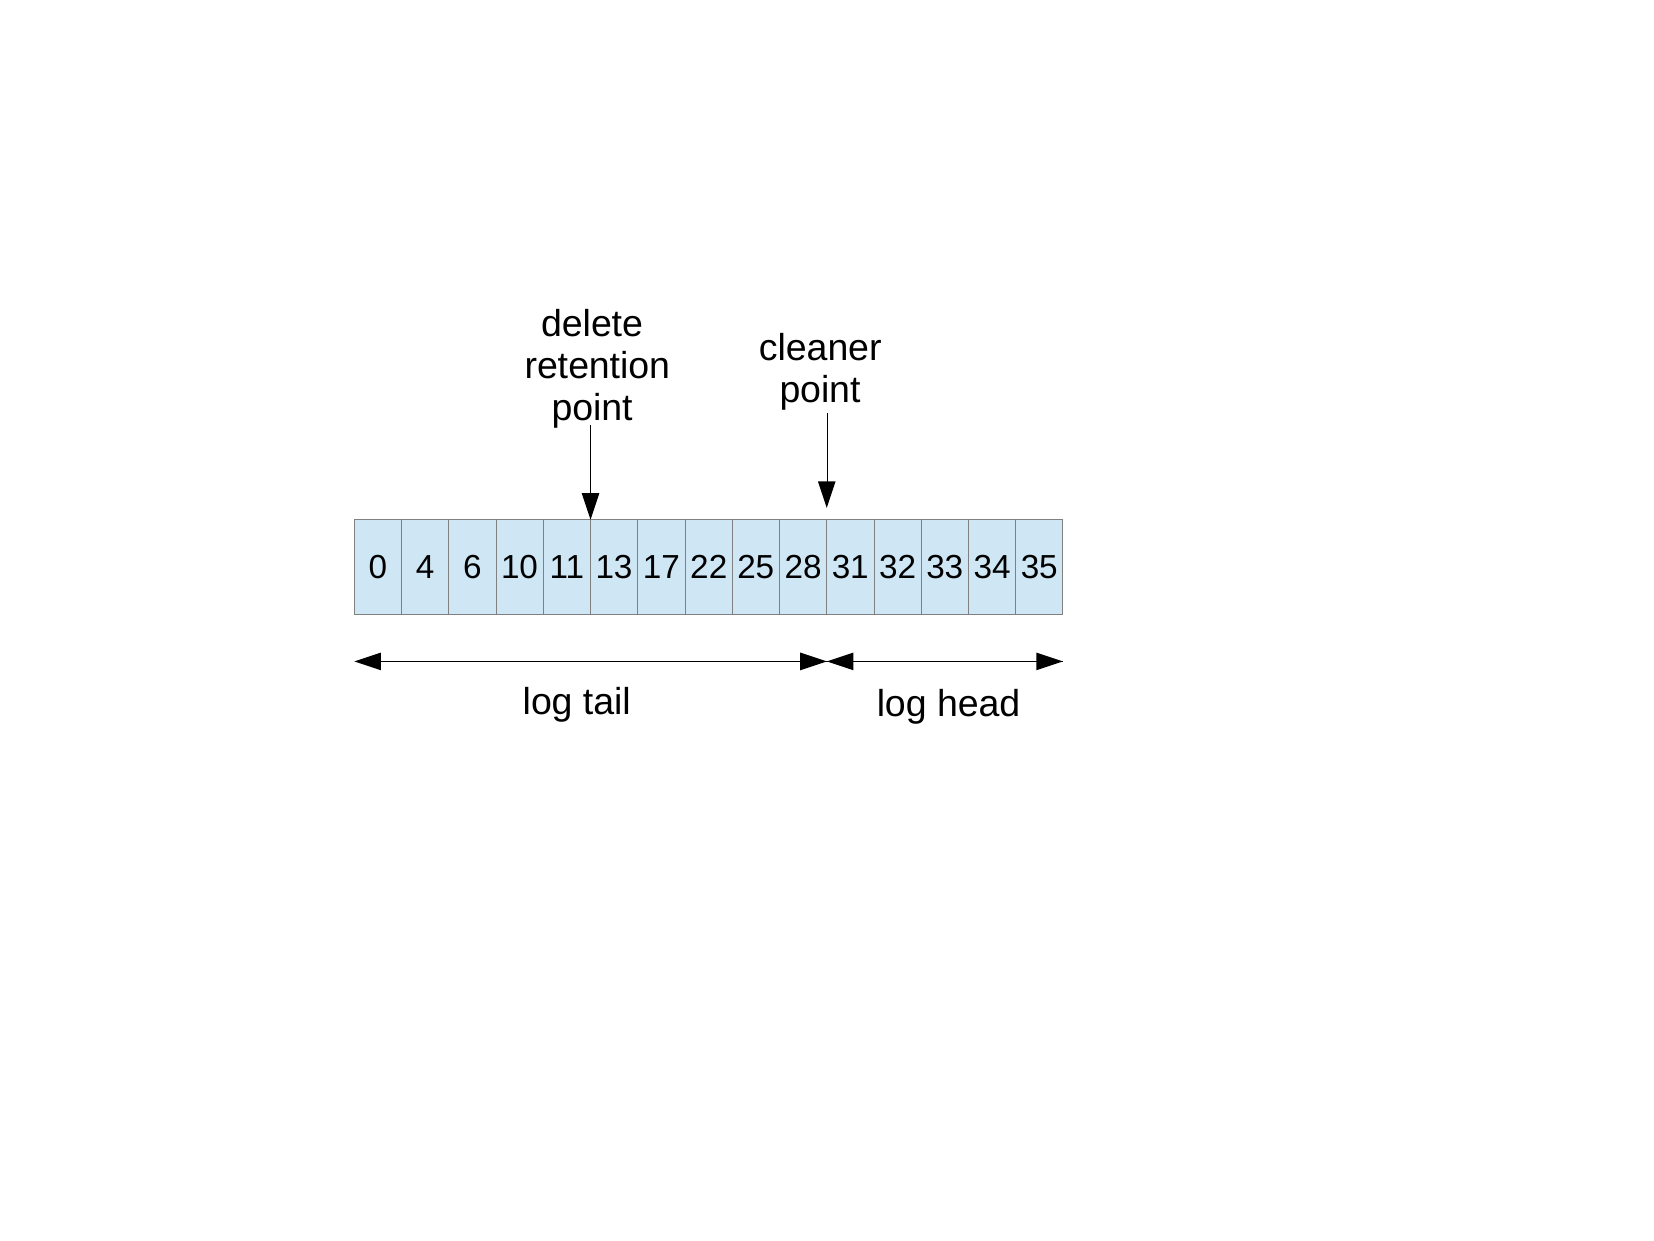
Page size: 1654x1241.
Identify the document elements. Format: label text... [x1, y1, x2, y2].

text_box 32 [874, 519, 921, 615]
text_box 13 [590, 519, 637, 615]
text_box 17 [637, 519, 685, 615]
text_box cleaner point [744, 318, 897, 418]
text_box log tail [507, 673, 646, 731]
text_box 4 [401, 519, 448, 615]
text_box 25 [732, 519, 779, 615]
text_box 35 [1015, 519, 1063, 615]
text_box 6 [448, 519, 496, 615]
text_box 34 [968, 519, 1015, 615]
text_box log head [862, 675, 1036, 733]
text_box 11 [543, 519, 590, 615]
text_box 22 [685, 519, 732, 615]
text_box 33 [921, 519, 968, 615]
text_box 31 [826, 519, 874, 615]
text_box 10 [496, 519, 543, 615]
text_box 28 [779, 519, 826, 615]
text_box delete retention point [499, 295, 686, 437]
text_box 0 [354, 519, 401, 615]
